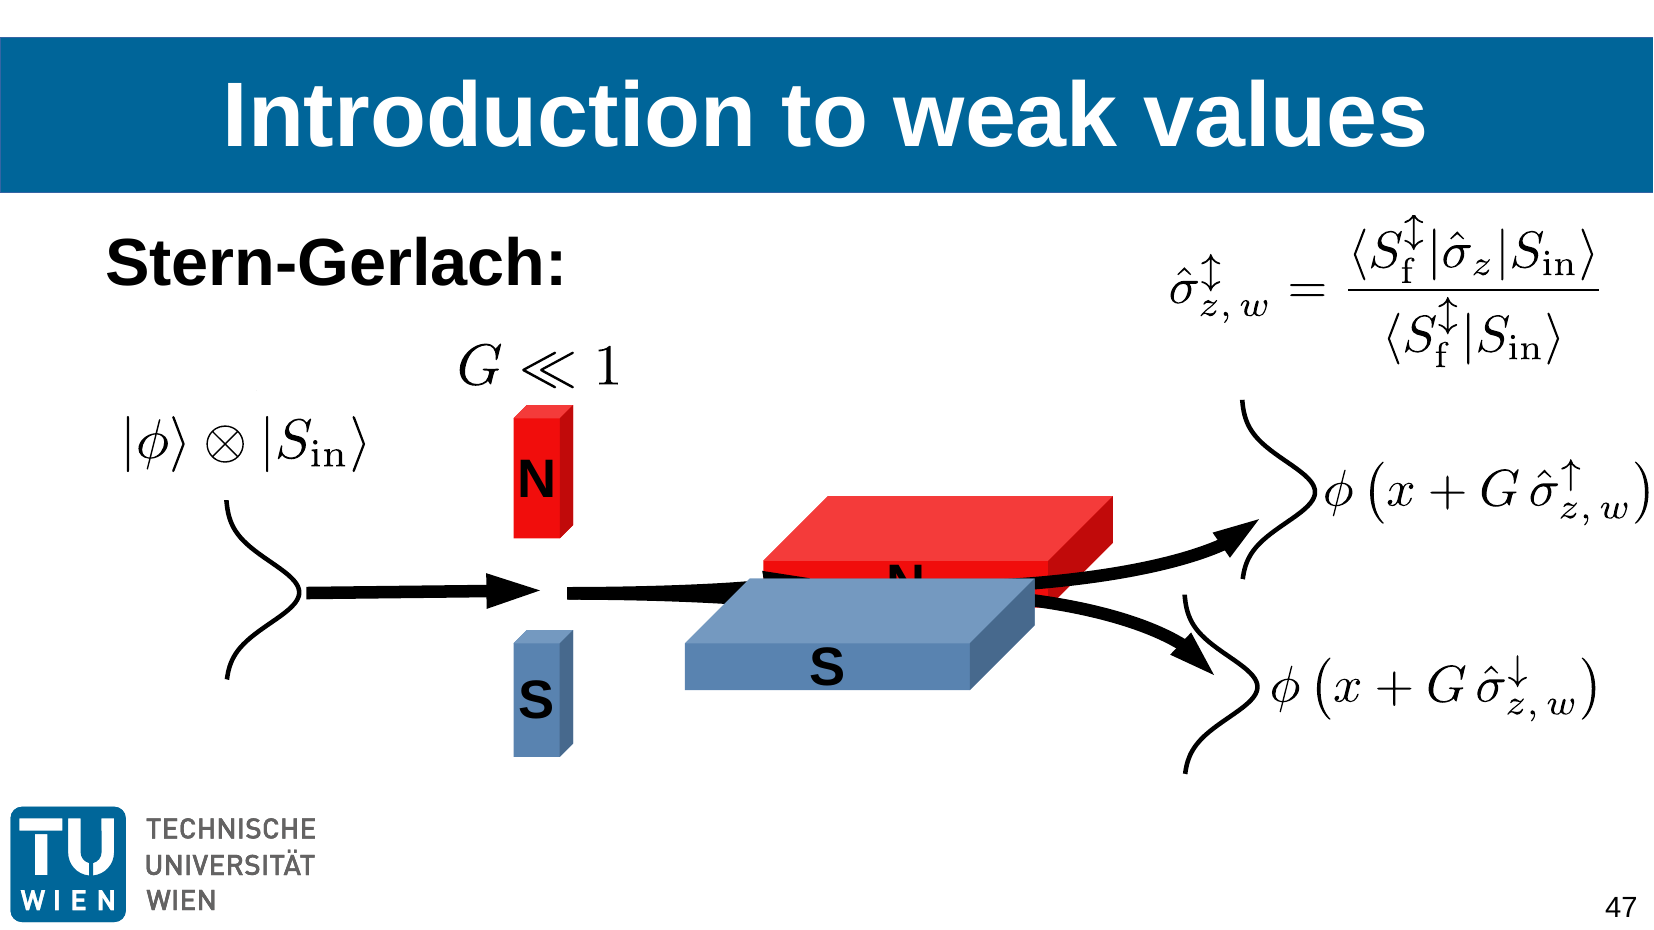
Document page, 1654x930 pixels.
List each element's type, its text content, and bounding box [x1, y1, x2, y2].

text_box N [763, 561, 1048, 608]
text_box S [513, 644, 559, 757]
list Stern-Gerlach: [105, 225, 1163, 301]
title Introduction to weak values [0, 37, 1653, 193]
text_box N [513, 419, 559, 539]
picture [1145, 389, 1653, 786]
picture [187, 489, 323, 691]
picture [458, 338, 624, 399]
picture [1163, 215, 1614, 381]
text_box S [684, 644, 969, 691]
picture [113, 390, 381, 486]
